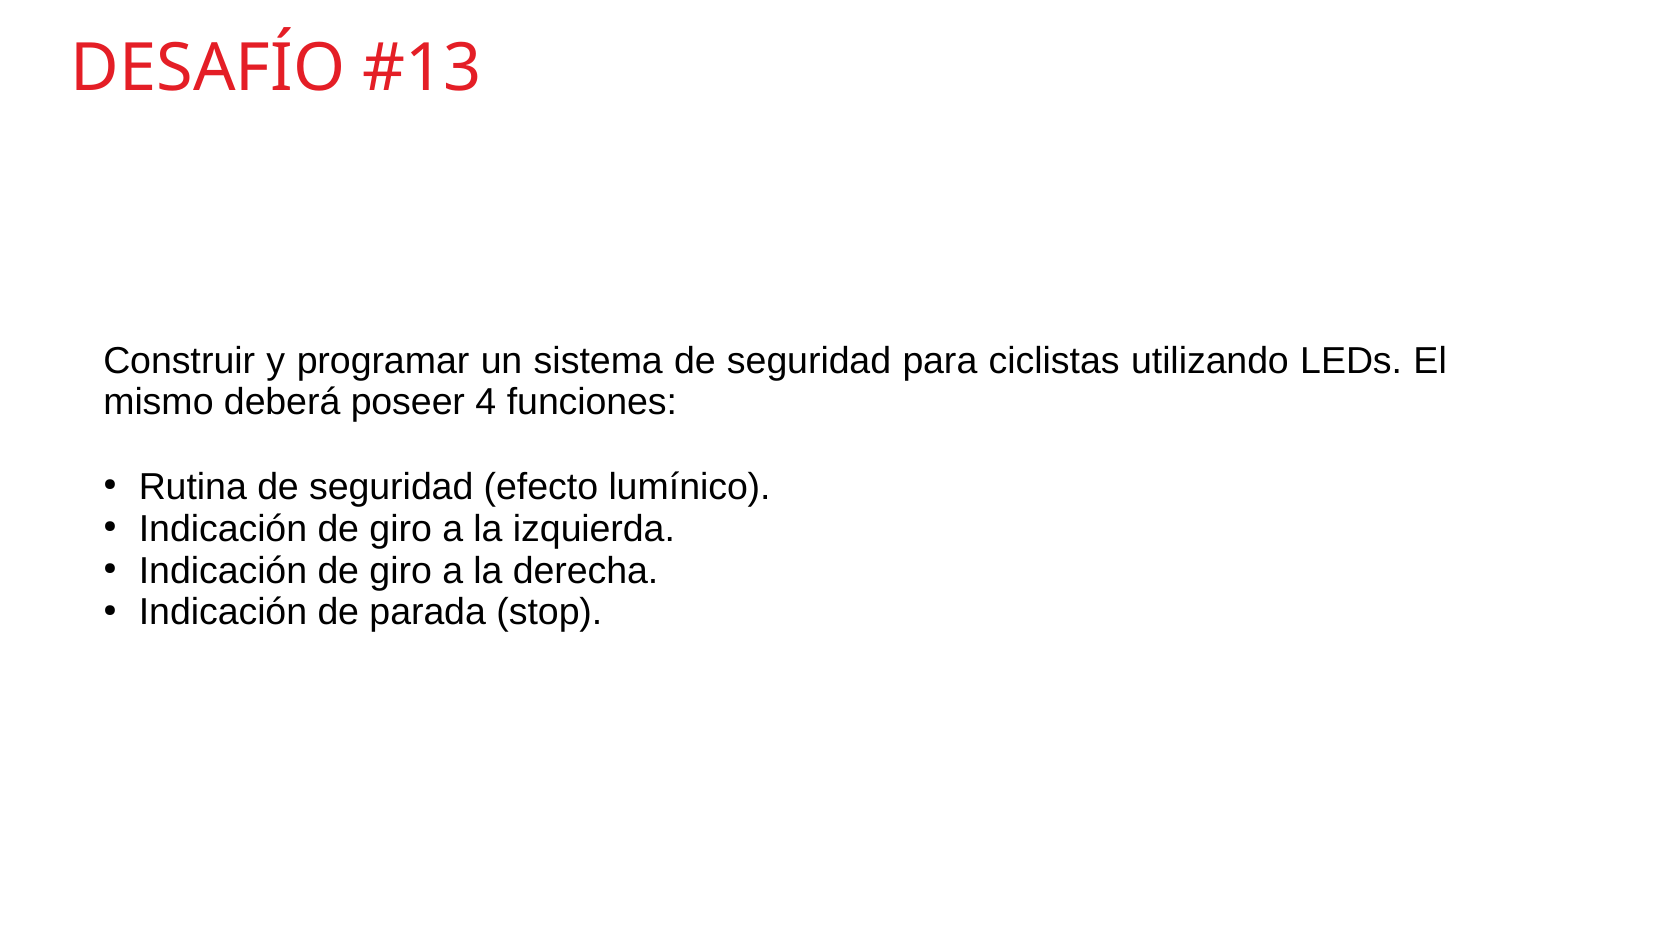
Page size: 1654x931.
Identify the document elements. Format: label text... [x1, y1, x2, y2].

title DESAFÍO #13 [70, 11, 1347, 118]
text_box Construir y programar un sistema de seguridad para ciclistas utilizando LEDs. El mismo deberá poseer 4 funciones: Rutina de seguridad (efecto lumínico). Indicación de giro a la izquierda. Indicación de giro a la derecha. Indicación de parada (stop). [88, 331, 1565, 641]
